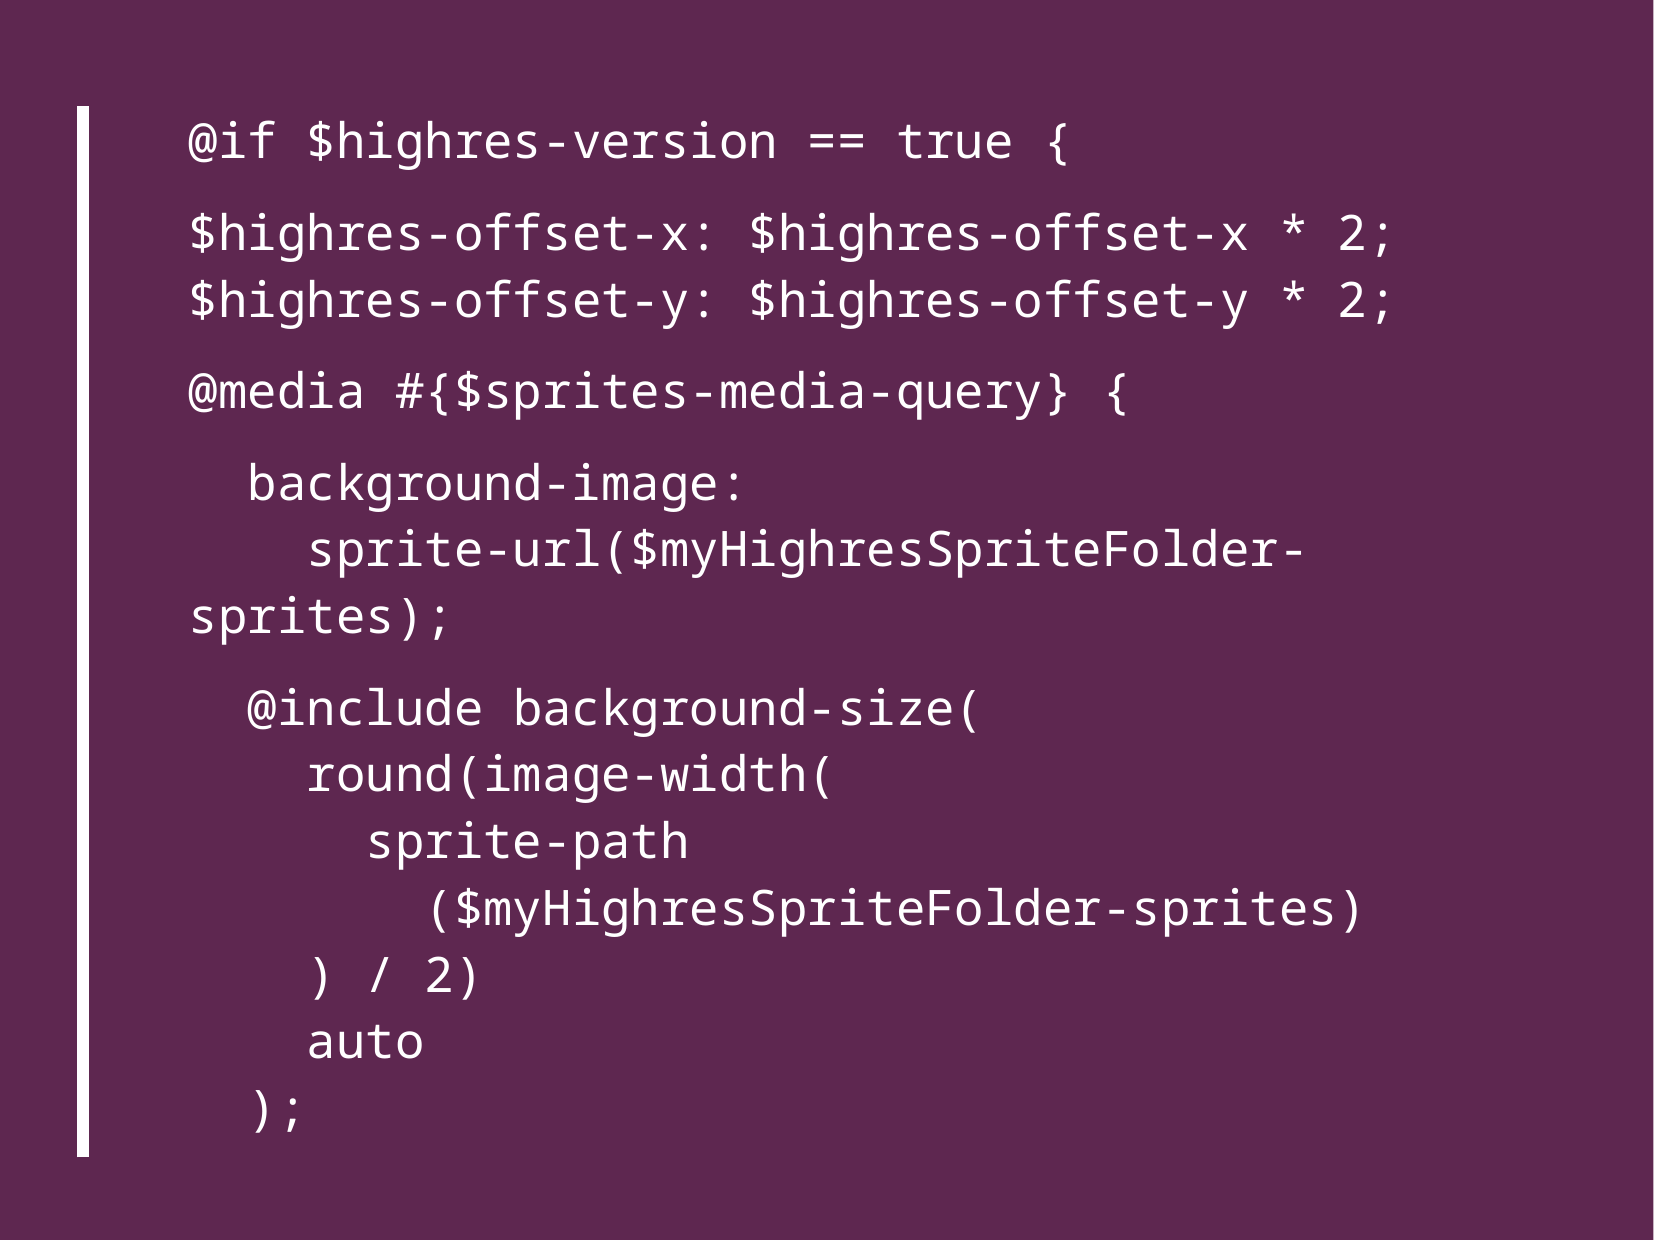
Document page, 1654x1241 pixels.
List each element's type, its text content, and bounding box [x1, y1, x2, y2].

list @if $highres-version == true { $highres-offset-x: $highres-offset-x * 2; $highres-offset-y: $highres-offset-y * 2; @media #{$sprites-media-query} { background-image: sprite-url($myHighresSpriteFolder-sprites); @include background-size( round(image-width( sprite-path ($myHighresSpriteFolder-sprites) ) / 2) auto ); [188, 106, 1571, 1158]
